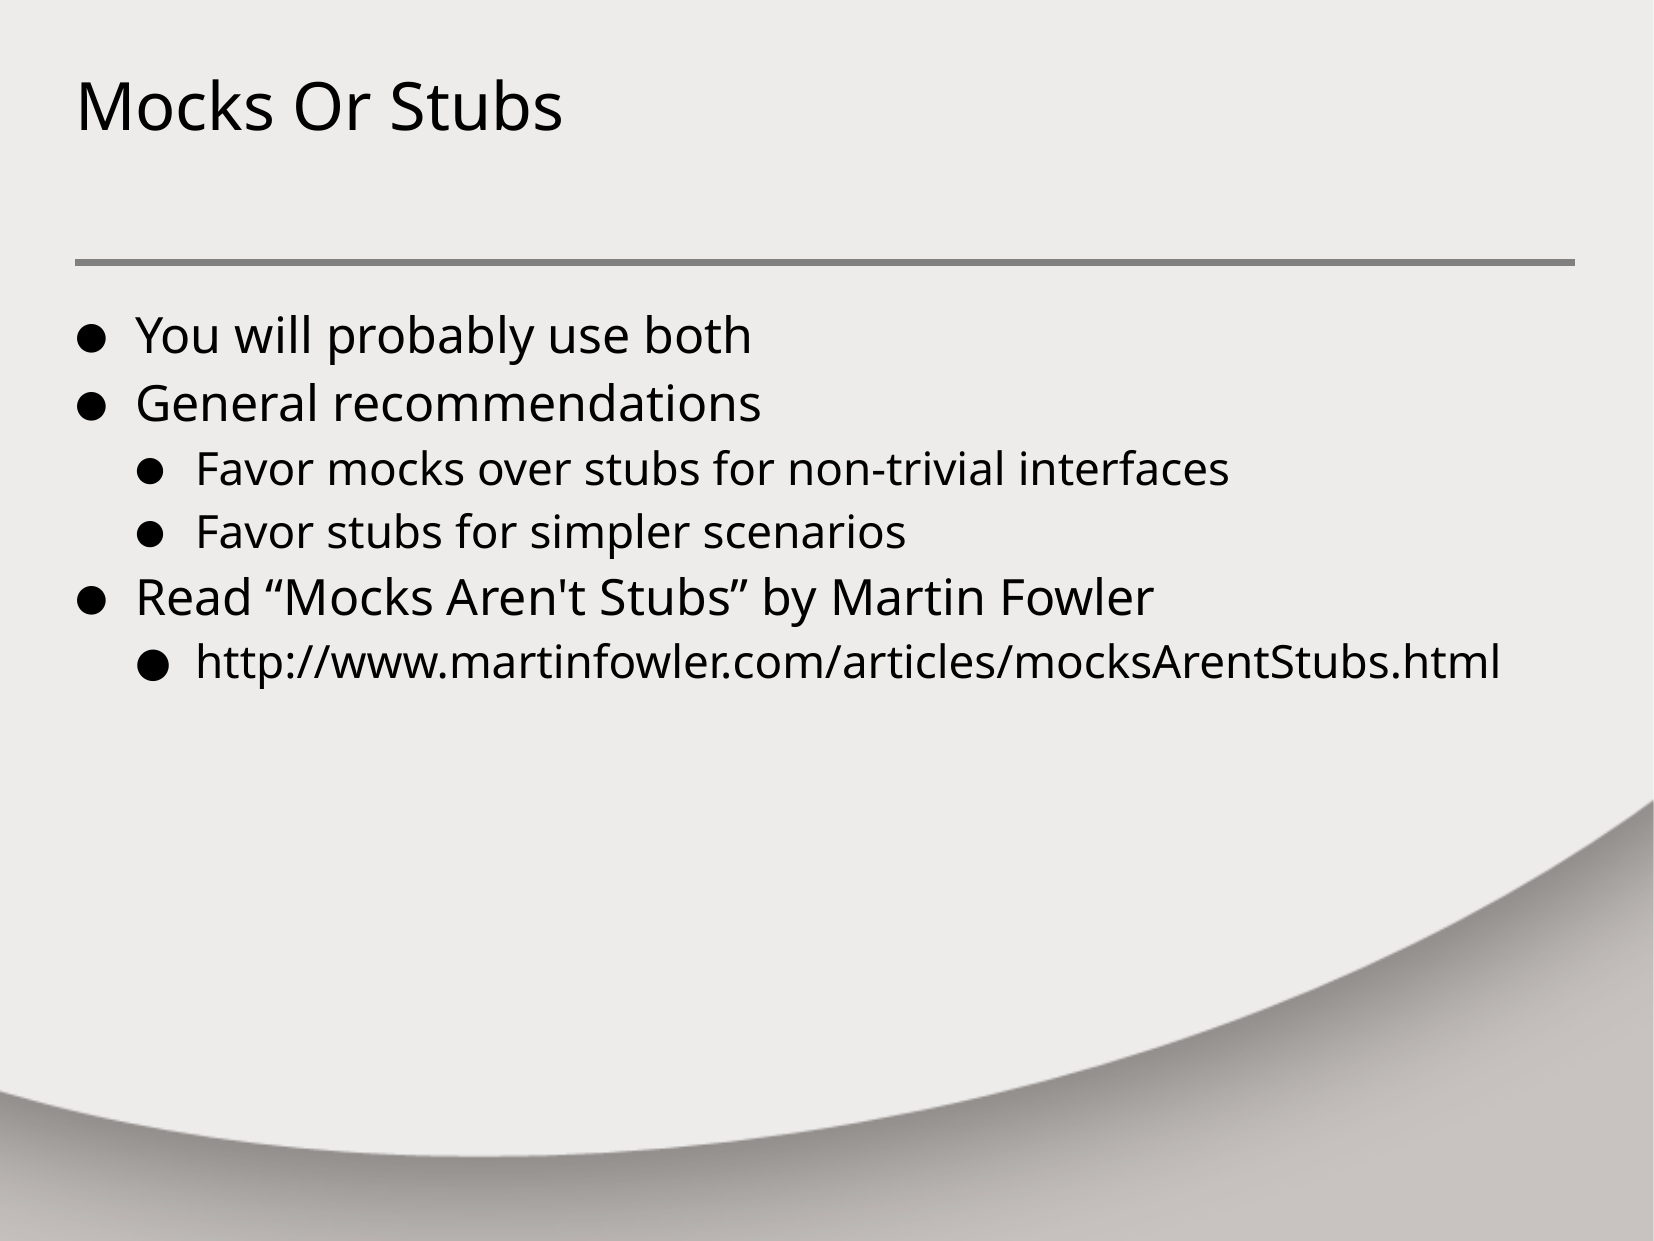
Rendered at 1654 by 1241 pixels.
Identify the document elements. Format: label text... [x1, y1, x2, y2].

title Mocks Or Stubs [75, 75, 1576, 226]
list You will probably use both General recommendations Favor mocks over stubs for non-trivial interfaces Favor stubs for simpler scenarios Read “Mocks Aren't Stubs” by Martin Fowler http://www.martinfowler.com/articles/mocksArentStubs.html [75, 300, 1576, 1163]
picture [0, 0, 1654, 1241]
